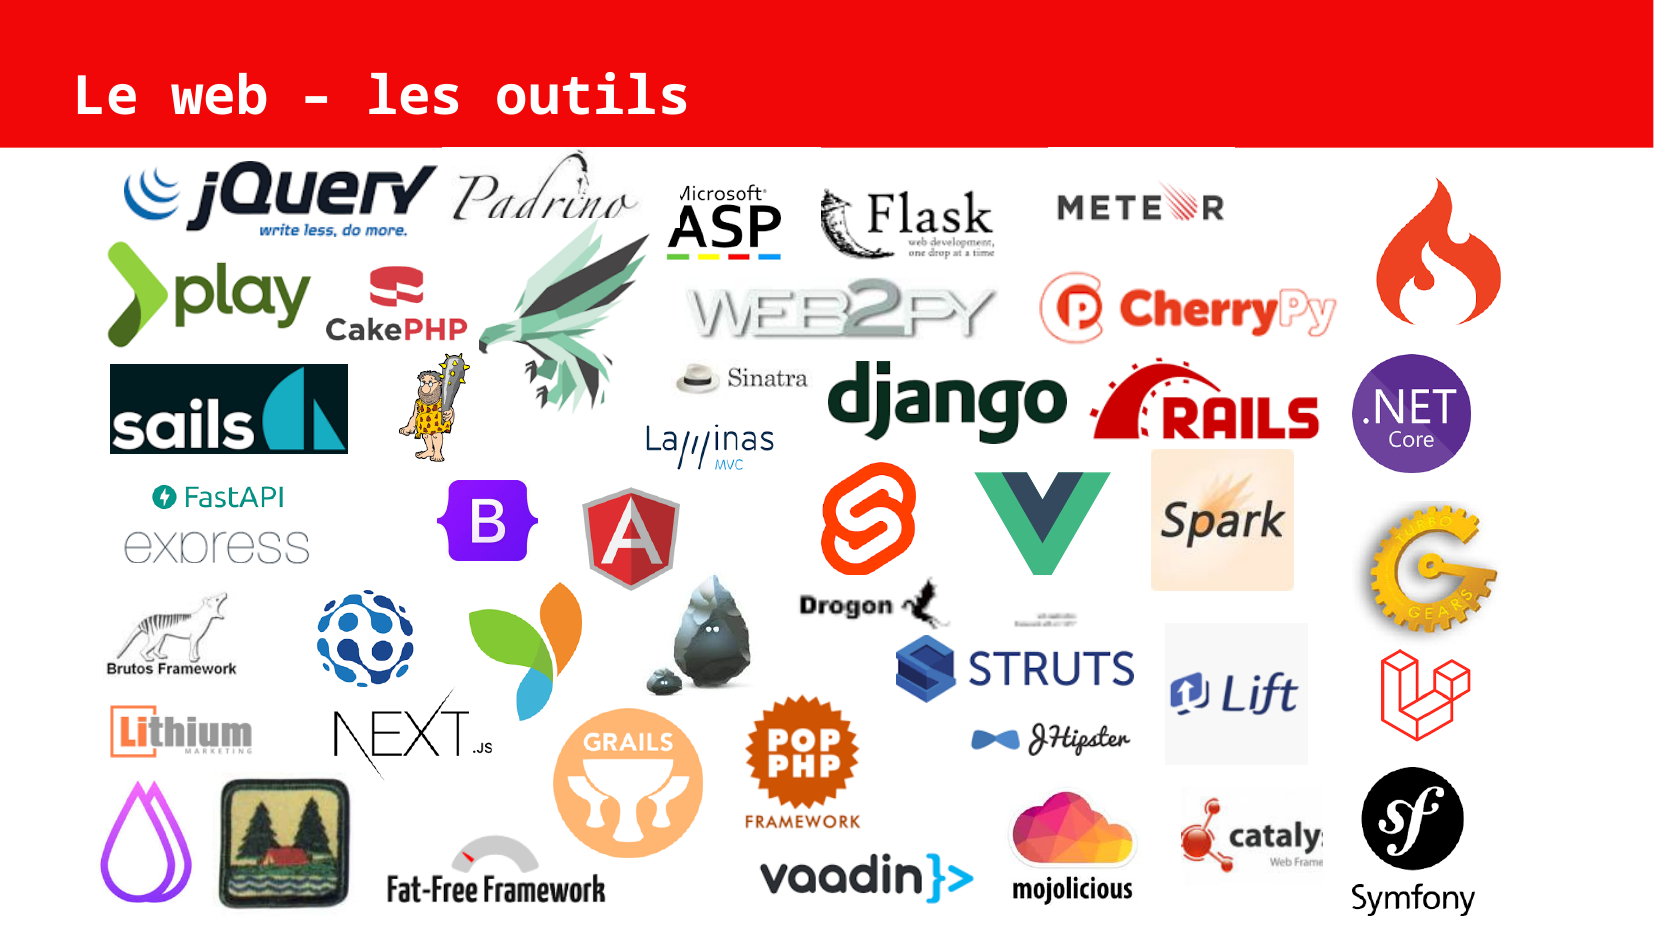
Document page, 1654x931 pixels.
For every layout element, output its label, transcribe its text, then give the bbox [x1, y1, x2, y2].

picture [1376, 177, 1501, 325]
picture [1027, 265, 1341, 351]
picture [1352, 767, 1475, 916]
picture [212, 147, 1146, 916]
text_box [0, 0, 1654, 148]
picture [1381, 649, 1471, 743]
picture [828, 361, 1067, 444]
picture [1165, 623, 1308, 765]
picture [95, 161, 475, 462]
picture [1048, 147, 1235, 254]
picture [1181, 787, 1323, 886]
picture [1352, 501, 1501, 646]
picture [1085, 353, 1323, 443]
picture [85, 780, 207, 903]
picture [748, 841, 986, 916]
picture [1151, 449, 1294, 591]
picture [671, 359, 813, 399]
text_box Le web – les outils [59, 49, 1506, 119]
picture [437, 480, 538, 562]
picture [103, 466, 335, 758]
picture [1352, 354, 1471, 473]
